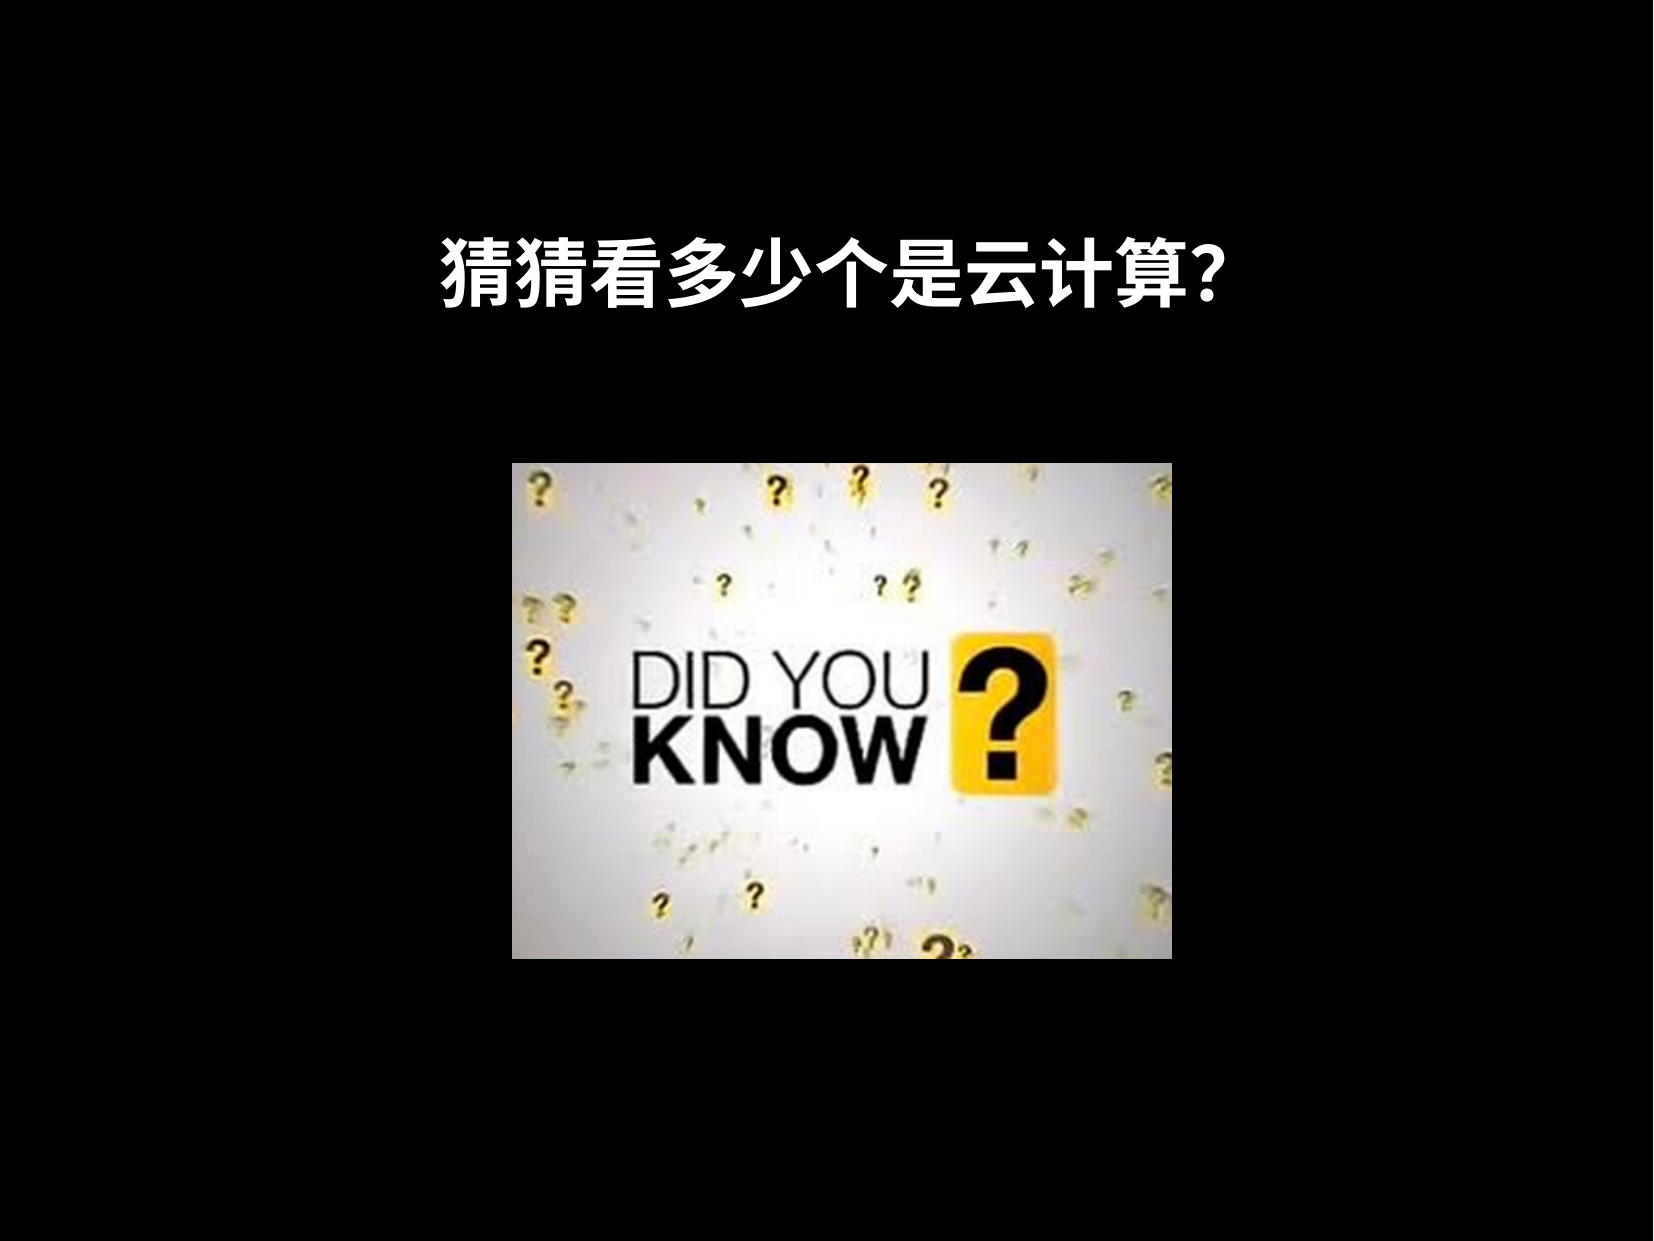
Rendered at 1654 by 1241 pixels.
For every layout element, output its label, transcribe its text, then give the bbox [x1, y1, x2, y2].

picture [512, 463, 1172, 959]
text_box 猜猜看多少个是云计算？ [138, 206, 1565, 321]
